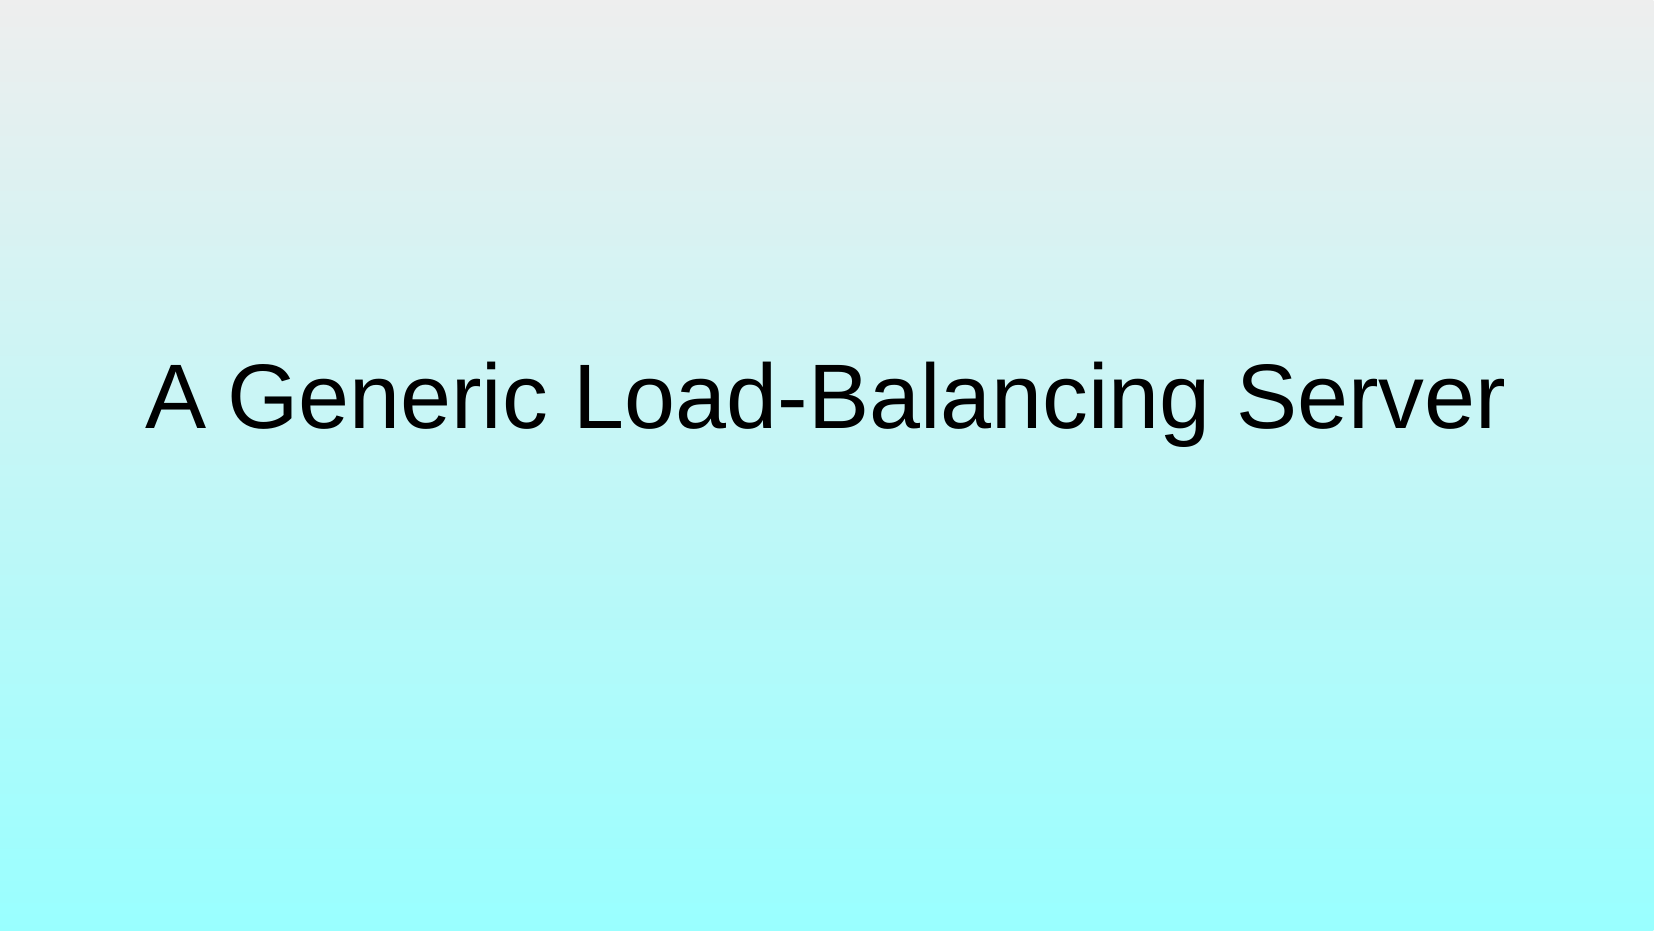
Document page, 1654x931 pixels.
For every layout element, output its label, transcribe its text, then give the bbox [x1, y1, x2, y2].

subtitle A Generic Load-Balancing Server [82, 37, 1571, 757]
